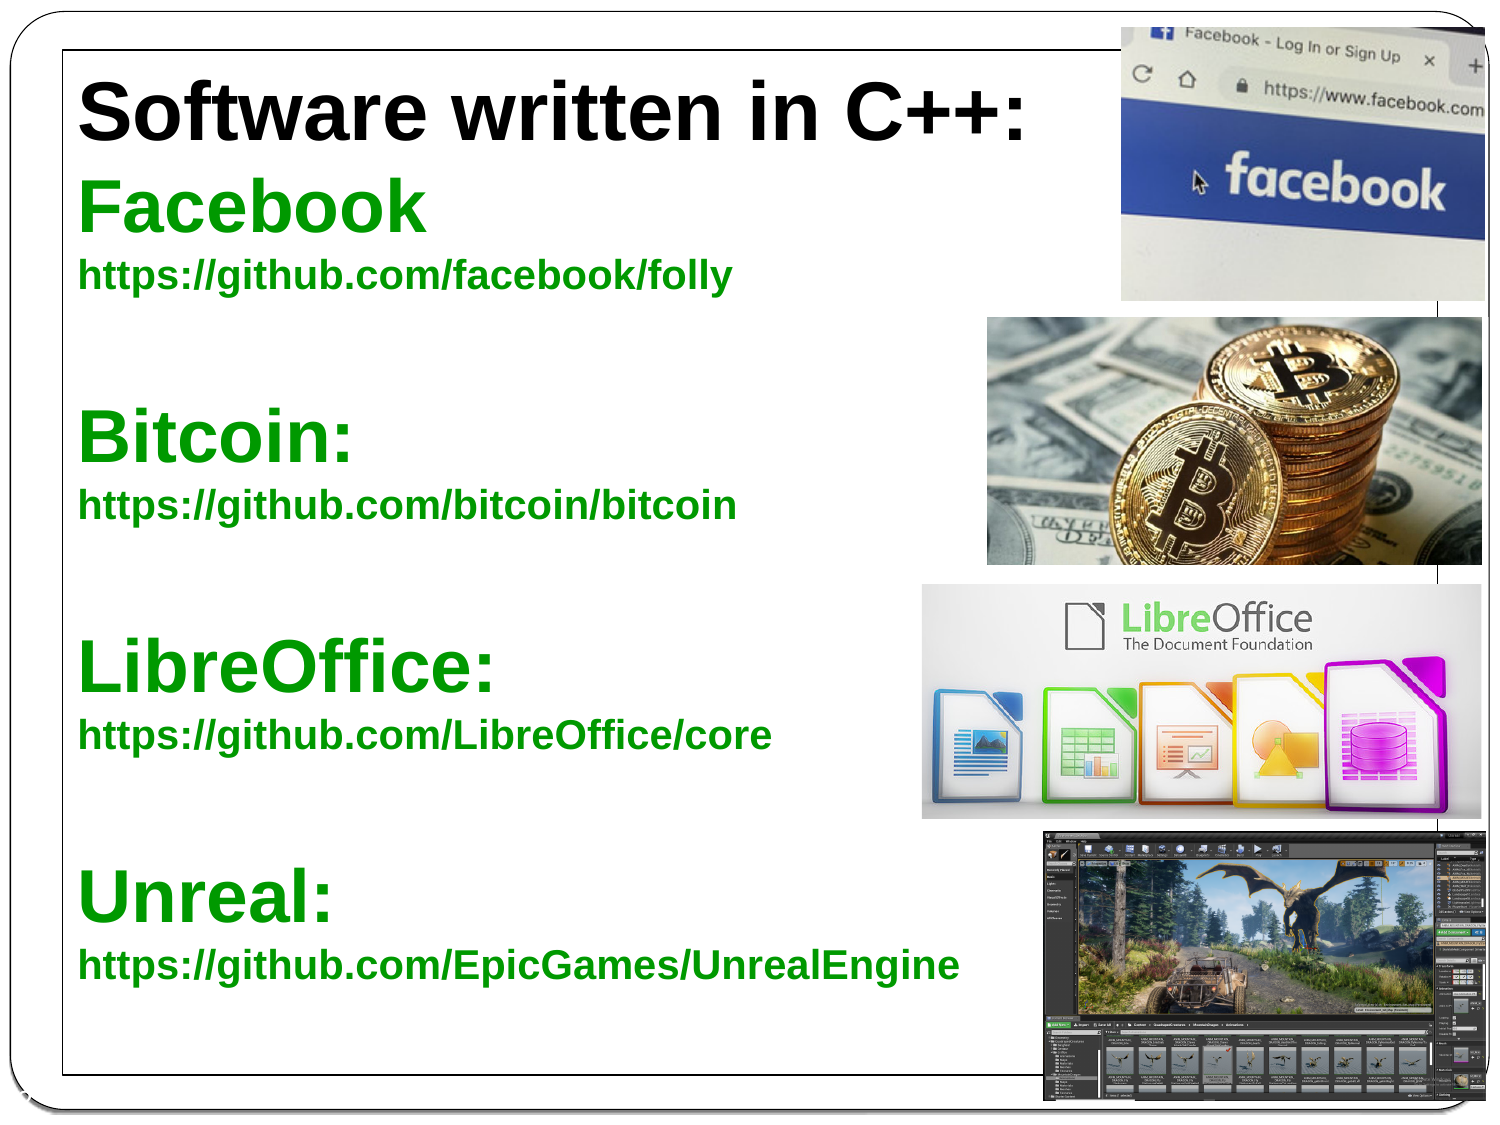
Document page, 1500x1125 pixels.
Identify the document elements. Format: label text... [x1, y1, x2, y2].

slide_number <number> [0, 1074, 50, 1125]
picture [1043, 831, 1486, 1101]
picture [987, 317, 1482, 565]
picture [1121, 27, 1485, 301]
picture [921, 584, 1482, 819]
text_box Software written in C++: Facebook https://github.com/facebook/folly Bitcoin: https://github.com/bitcoin/bitcoin LibreOffice: https://github.com/LibreOffice/core Unreal: https://github.com/EpicGames/UnrealEngine [62, 50, 1438, 1075]
